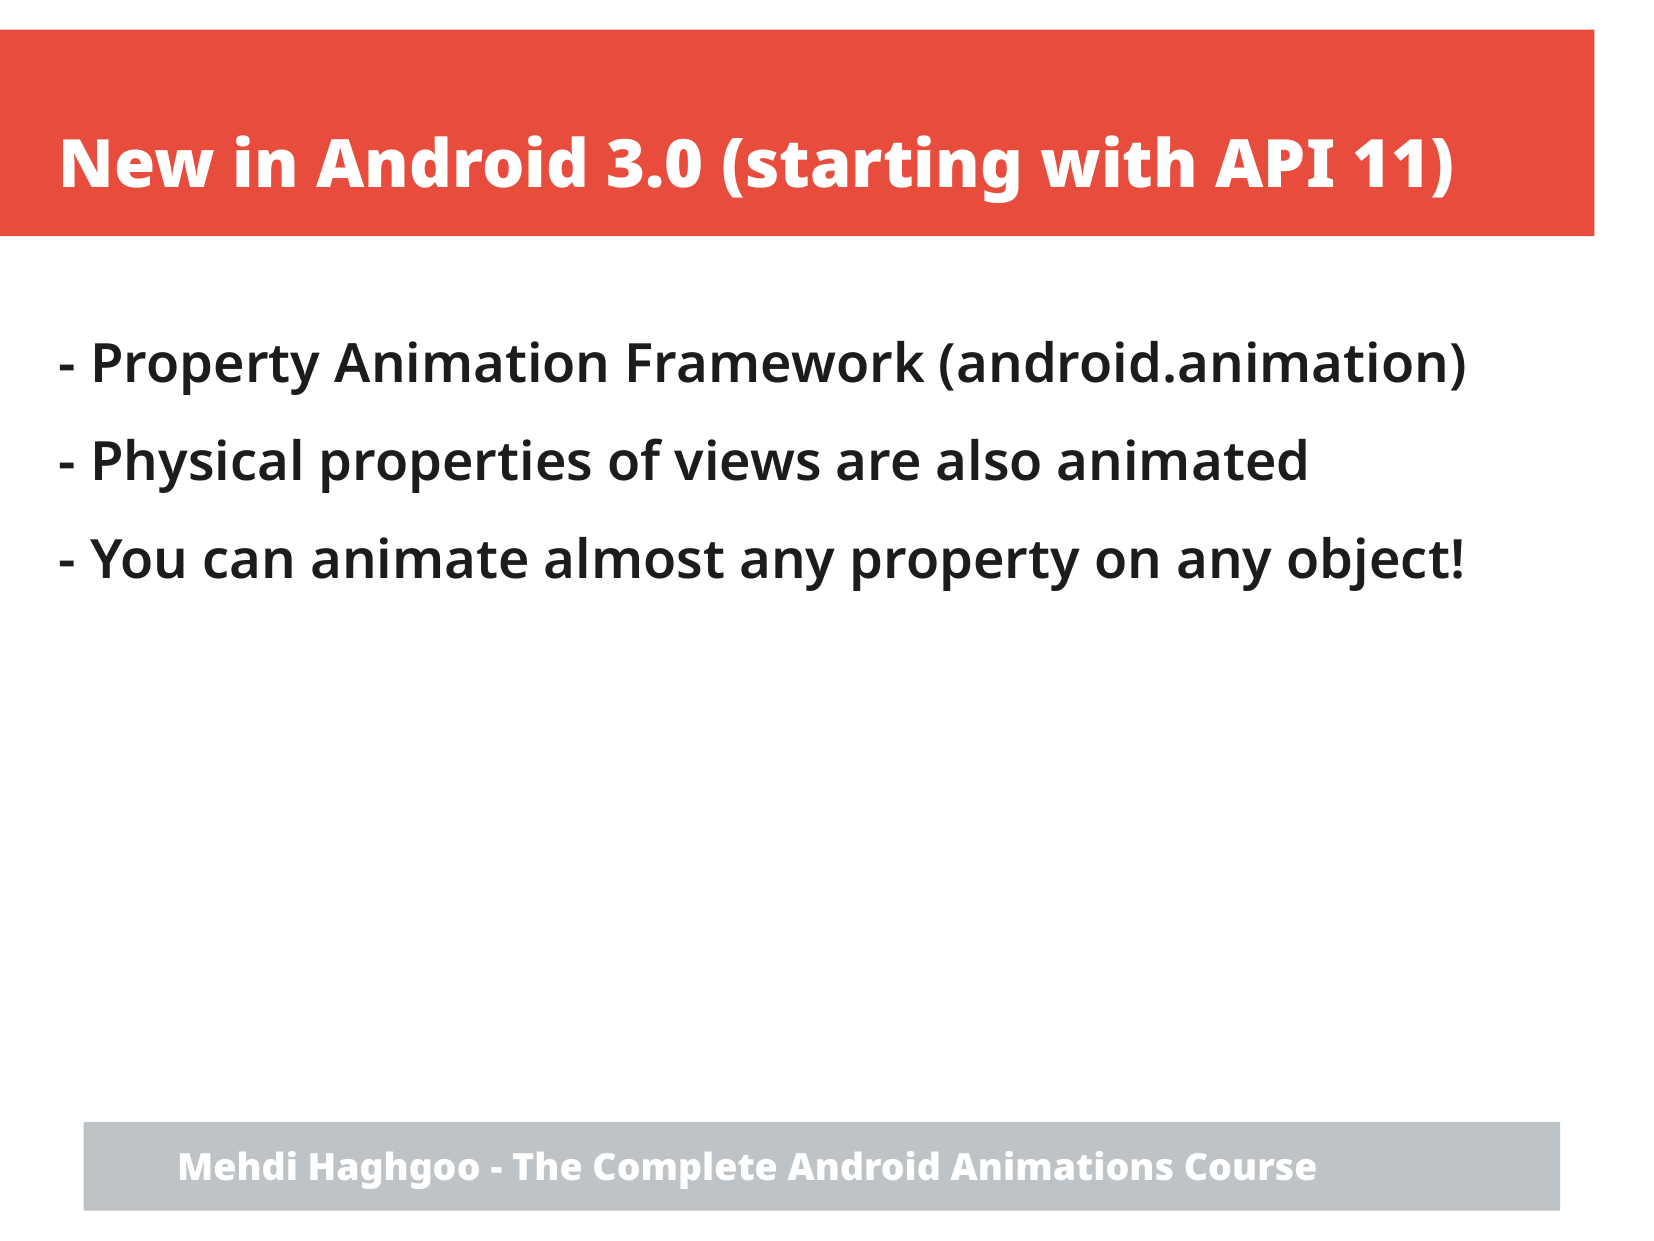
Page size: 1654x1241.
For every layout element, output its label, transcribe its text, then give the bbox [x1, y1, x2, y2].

title New in Android 3.0 (starting with API 11) [59, 59, 1595, 207]
list - Property Animation Framework (android.animation) - Physical properties of views are also animated - You can animate almost any property on any object! [59, 324, 1565, 1093]
